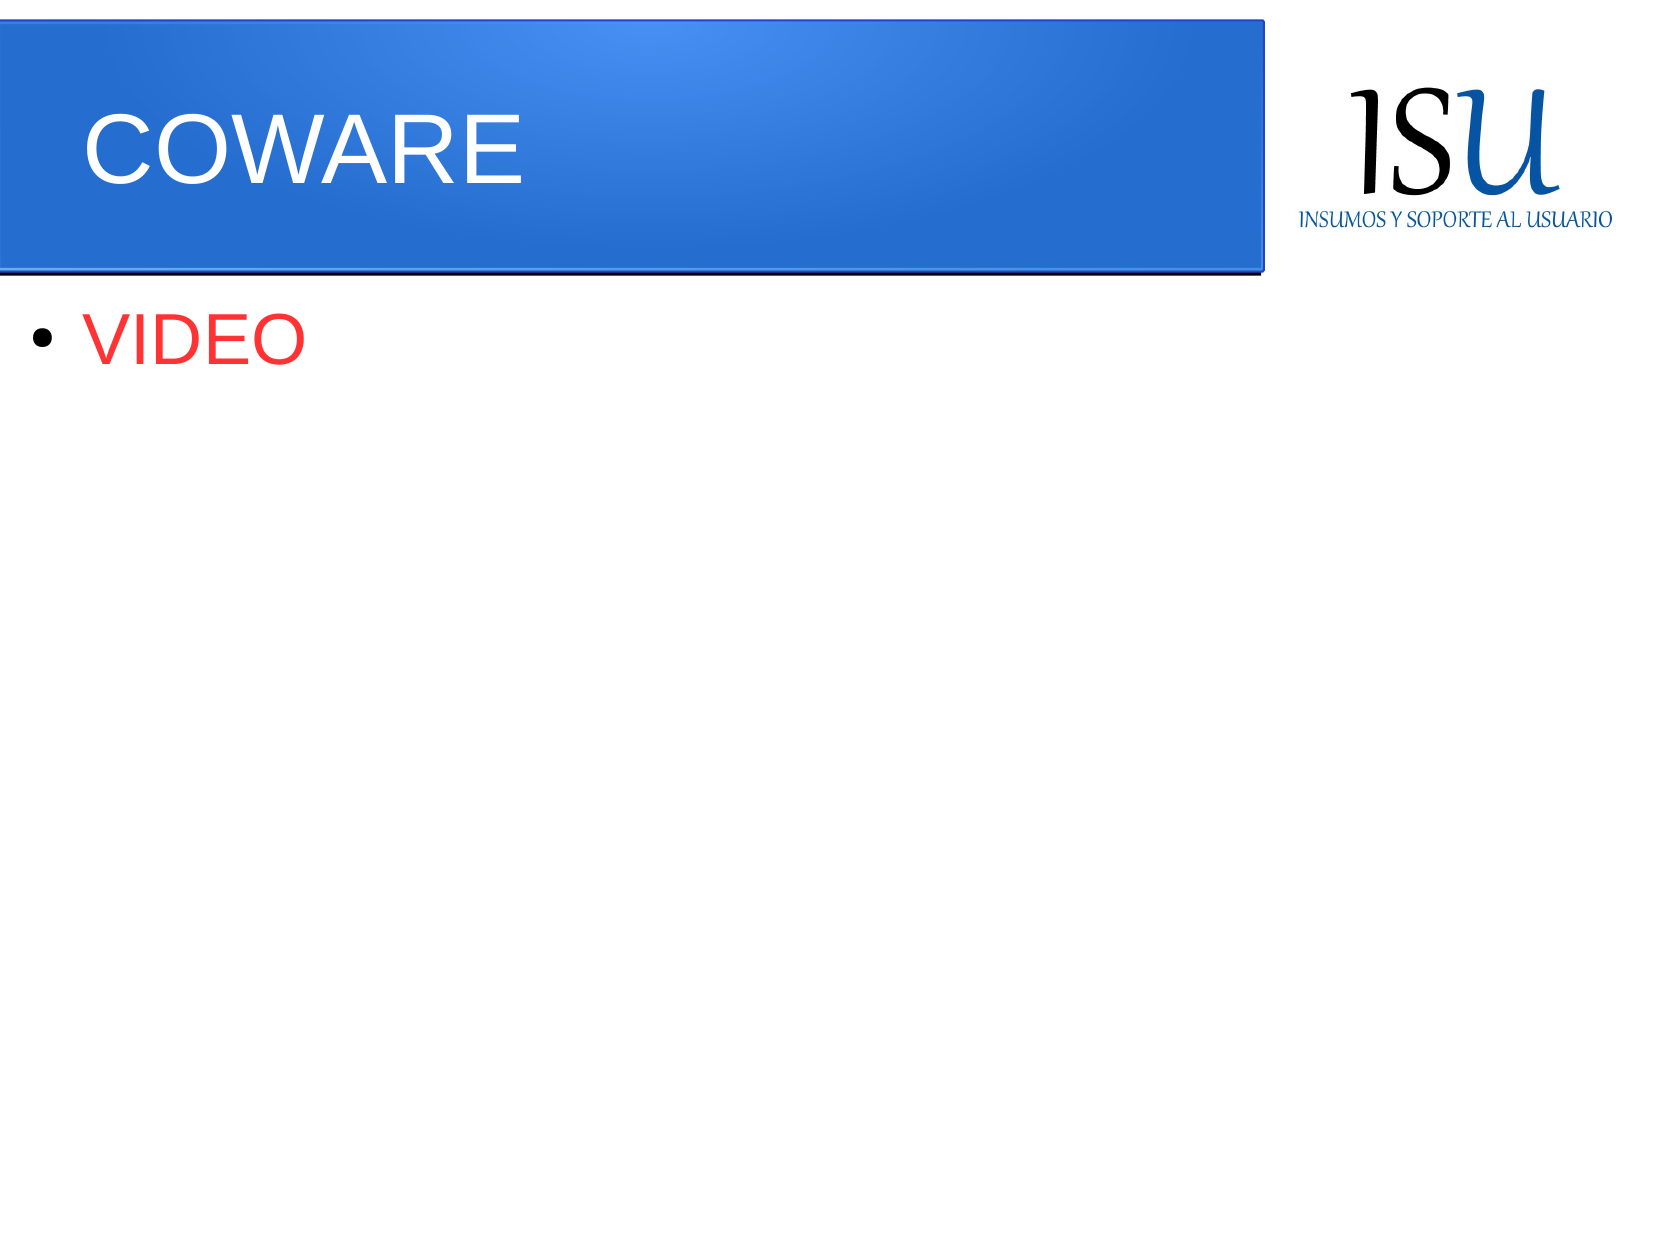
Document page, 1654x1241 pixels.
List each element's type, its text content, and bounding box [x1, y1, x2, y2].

list VIDEO [11, 299, 1654, 1241]
picture [1279, 56, 1636, 254]
title COWARE [82, 47, 1235, 252]
